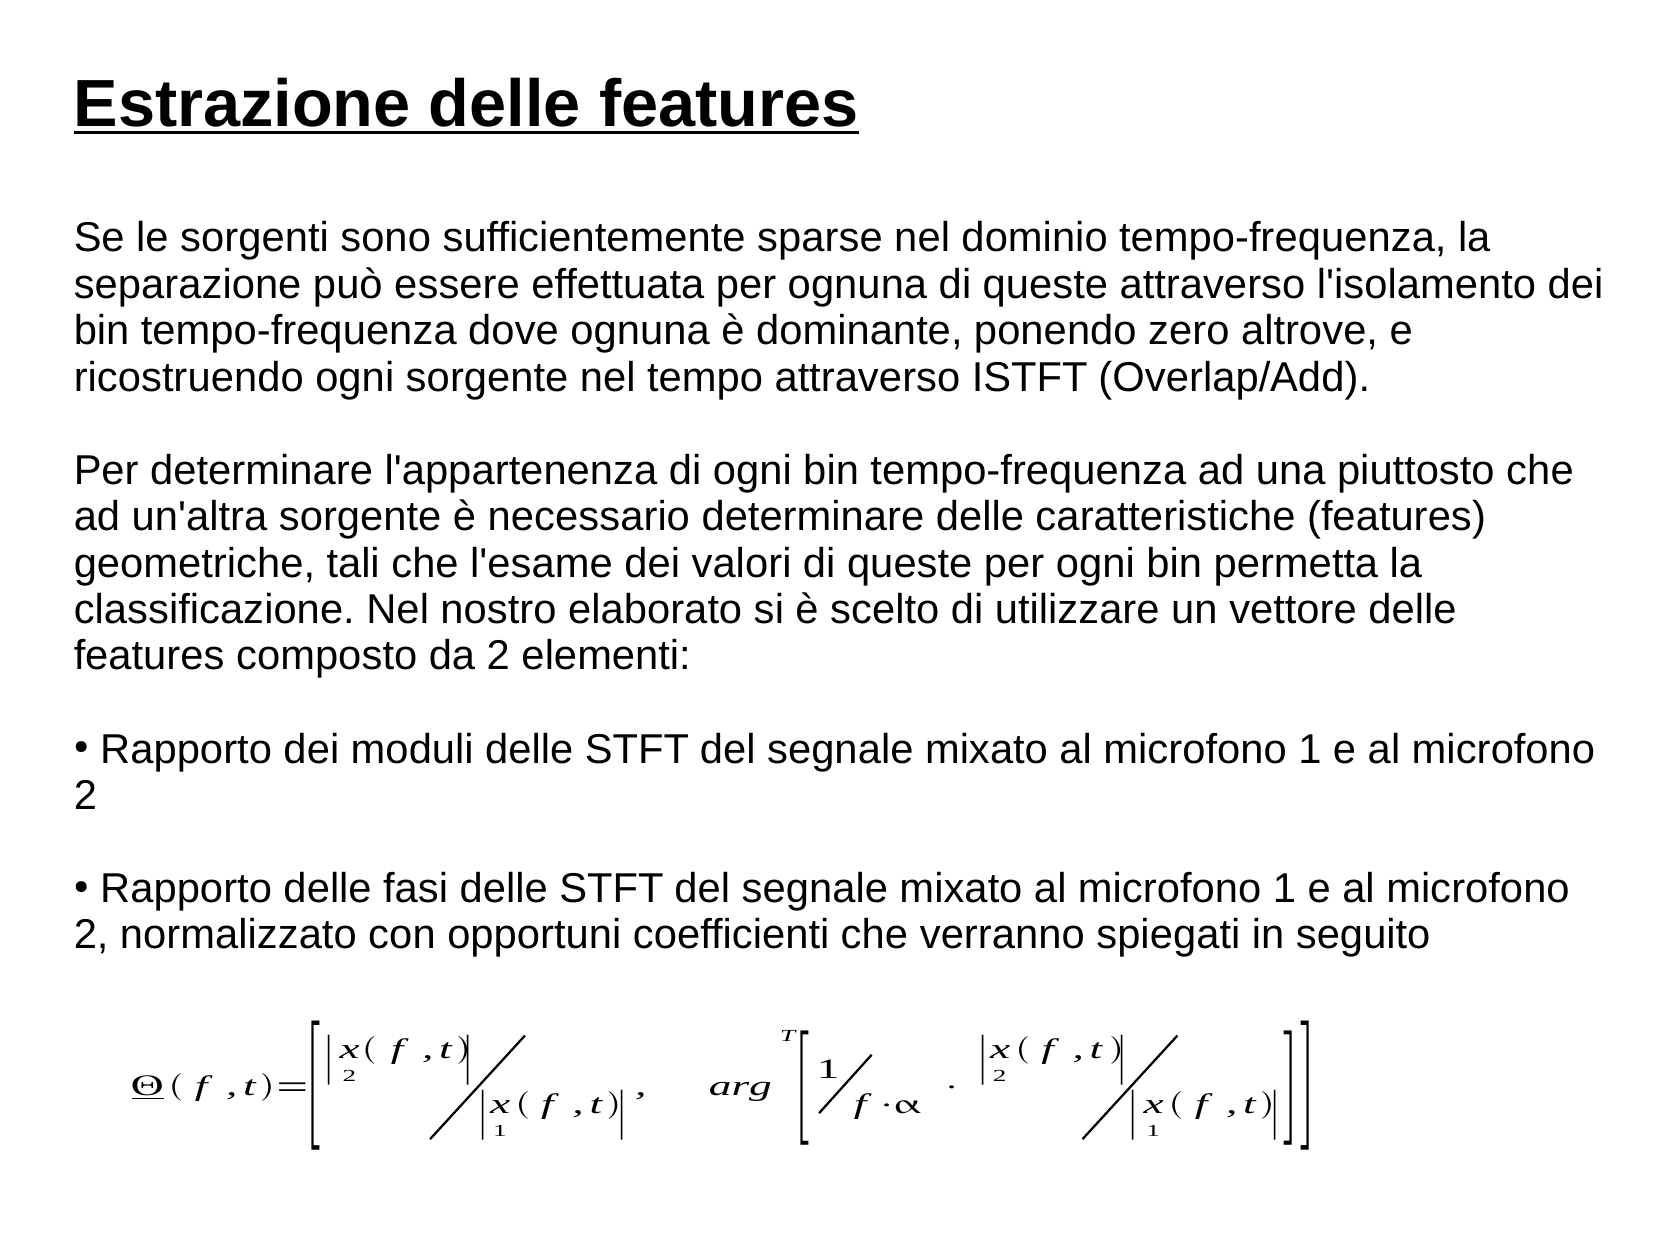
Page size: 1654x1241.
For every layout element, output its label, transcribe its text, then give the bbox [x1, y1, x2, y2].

text_box Estrazione delle features [59, 59, 1063, 149]
text_box Se le sorgenti sono sufficientemente sparse nel dominio tempo-frequenza, la separazione può essere effettuata per ognuna di queste attraverso l'isolamento dei bin tempo-frequenza dove ognuna è dominante, ponendo zero altrove, e ricostruendo ogni sorgente nel tempo attraverso ISTFT (Overlap/Add). Per determinare l'appartenenza di ogni bin tempo-frequenza ad una piuttosto che ad un'altra sorgente è necessario determinare delle caratteristiche (features) geometriche, tali che l'esame dei valori di queste per ogni bin permetta la classificazione. Nel nostro elaborato si è scelto di utilizzare un vettore delle features composto da 2 elementi: Rapporto dei moduli delle STFT del segnale mixato al microfono 1 e al microfono 2 Rapporto delle fasi delle STFT del segnale mixato al microfono 1 e al microfono 2, normalizzato con opportuni coefficienti che verranno spiegati in seguito [59, 206, 1625, 970]
chart [118, 1019, 1328, 1152]
text_box [719, 836, 764, 898]
